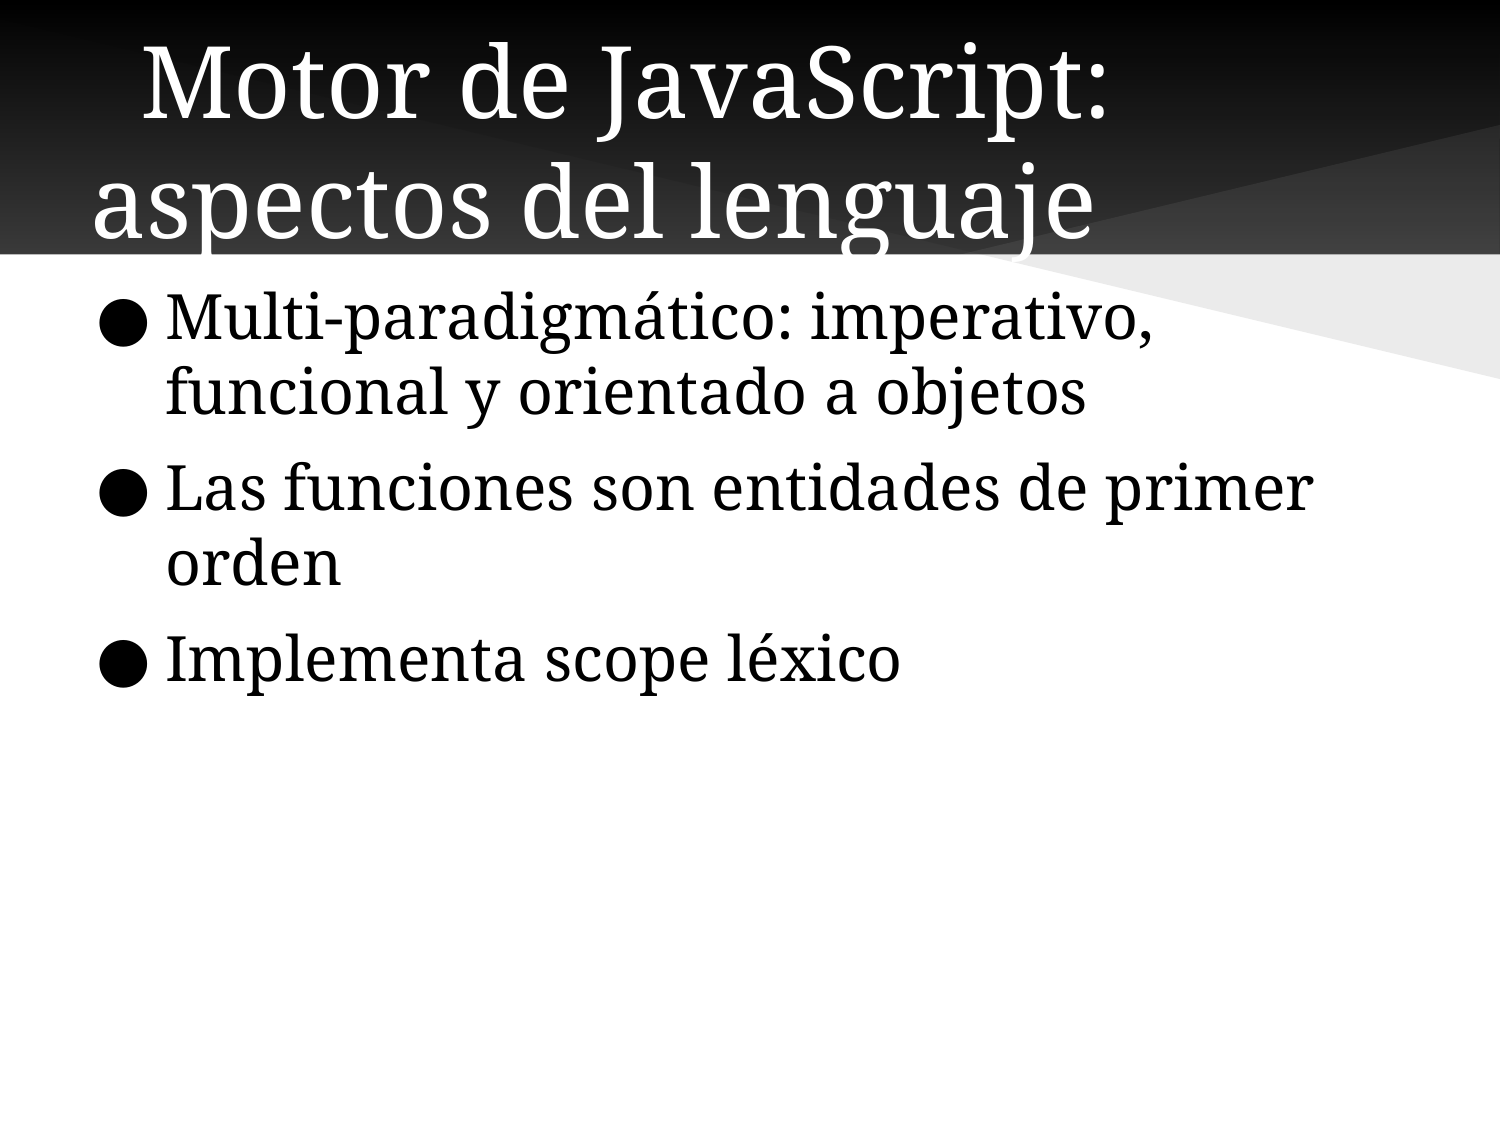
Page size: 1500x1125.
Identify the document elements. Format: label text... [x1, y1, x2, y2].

list Multi-paradigmático: imperativo, funcional y orientado a objetos Las funciones son entidades de primer orden Implementa scope léxico [75, 262, 1425, 1078]
title Motor de JavaScript: aspectos del lenguaje [75, 45, 1425, 233]
